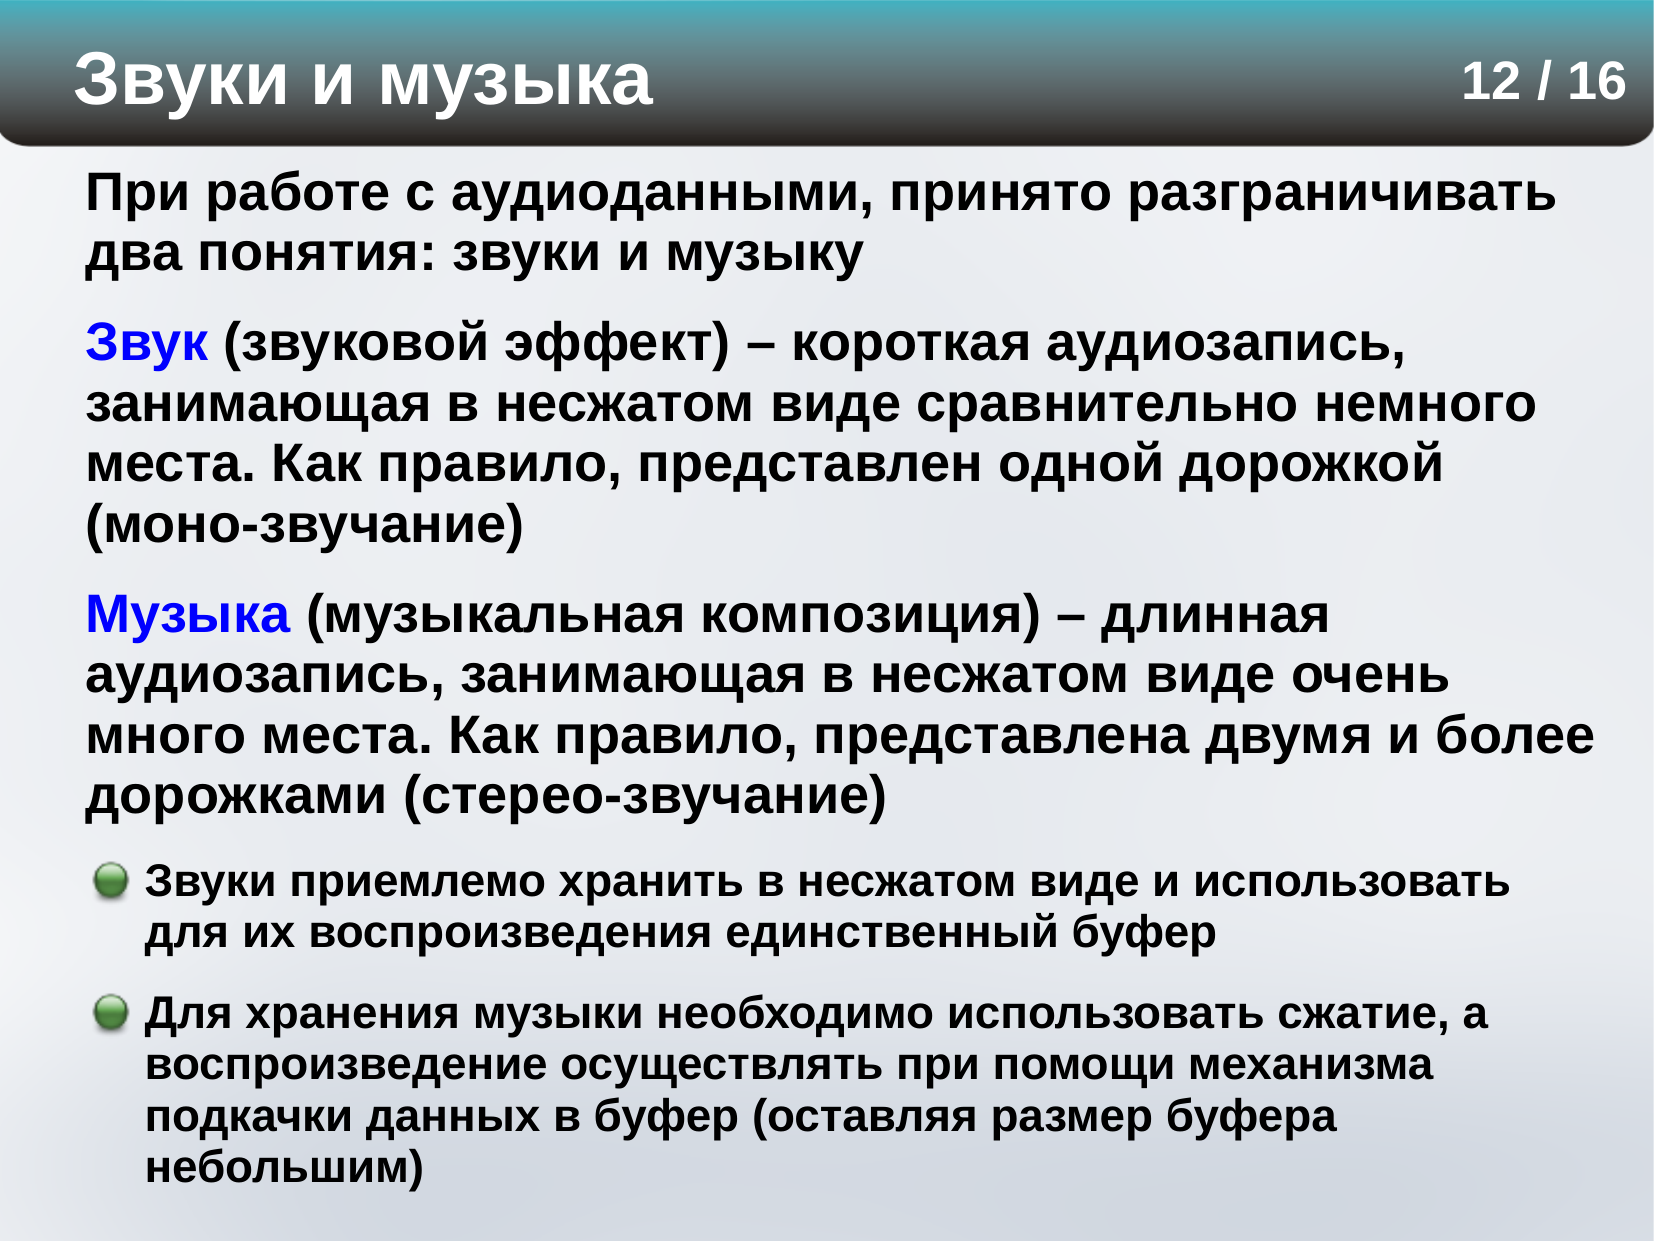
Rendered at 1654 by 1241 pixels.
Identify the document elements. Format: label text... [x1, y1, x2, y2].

text_box При работе с аудиоданными, принято разграничивать два понятия: звуки и музыку Звук (звуковой эффект) – короткая аудиозапись, занимающая в несжатом виде сравнительно немного места. Как правило, представлен одной дорожкой (моно-звучание) Музыка (музыкальная композиция) – длинная аудиозапись, занимающая в несжатом виде очень много места. Как правило, представлена двумя и более дорожками (стерео-звучание) Звуки приемлемо хранить в несжатом виде и использовать для их воспроизведения единственный буфер Для хранения музыки необходимо использовать сжатие, а воспроизведение осуществлять при помощи механизма подкачки данных в буфер (оставляя размер буфера небольшим) [70, 153, 1625, 1200]
picture [0, 0, 1654, 1241]
text_box <номер> / 16 [1446, 42, 1654, 179]
text_box Звуки и музыка [59, 29, 1418, 129]
